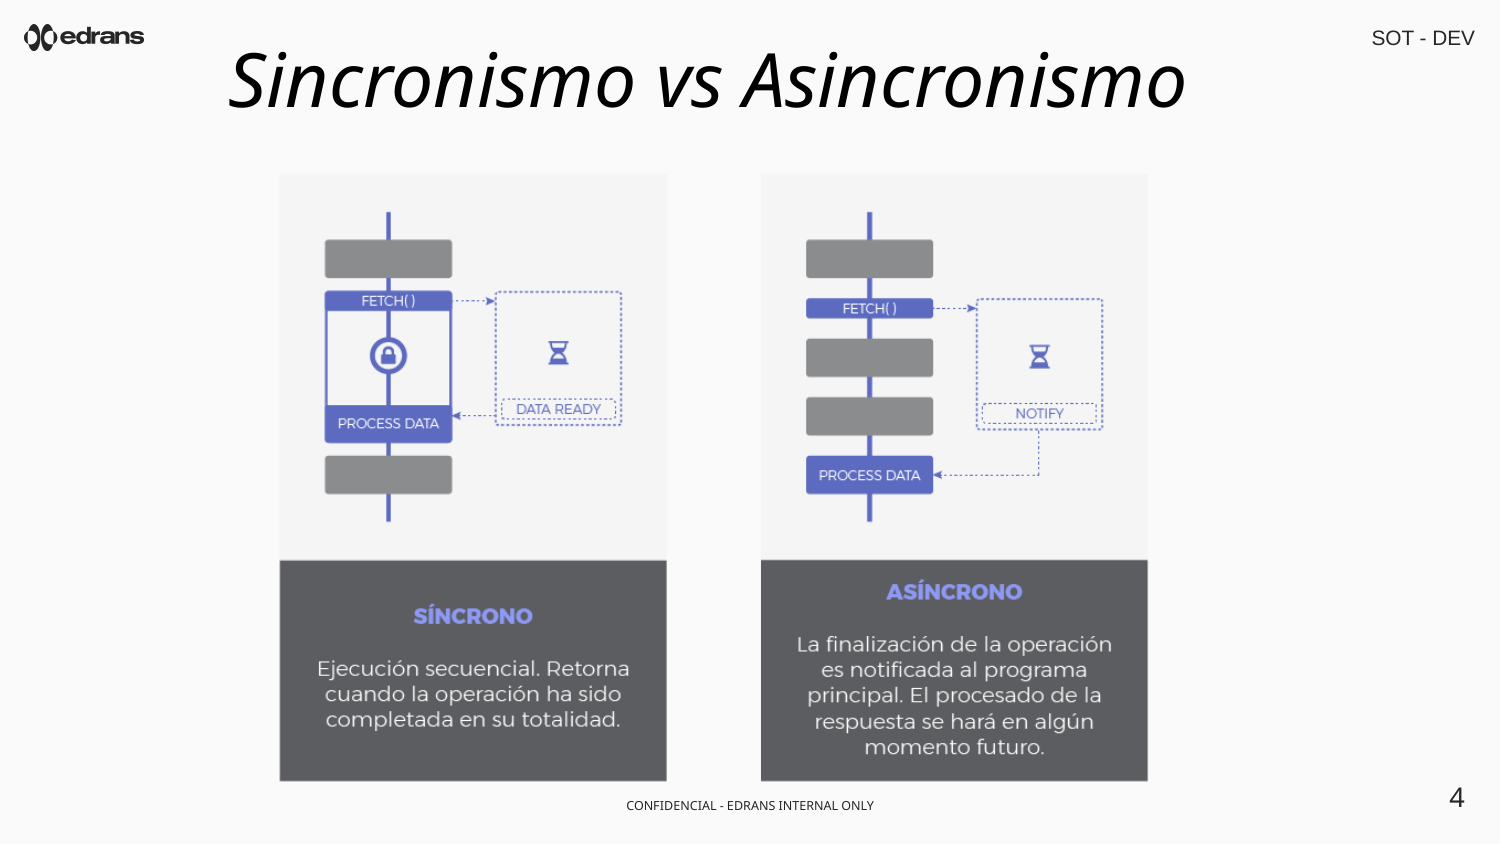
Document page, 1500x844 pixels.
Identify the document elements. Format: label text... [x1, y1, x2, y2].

picture [24, 24, 47, 51]
text_box SOT - DEV [1371, 24, 1475, 51]
picture [224, 118, 1205, 836]
slide_number <número> [1389, 764, 1480, 830]
text_box Sincronismo vs Asincronismo [47, 18, 1371, 147]
